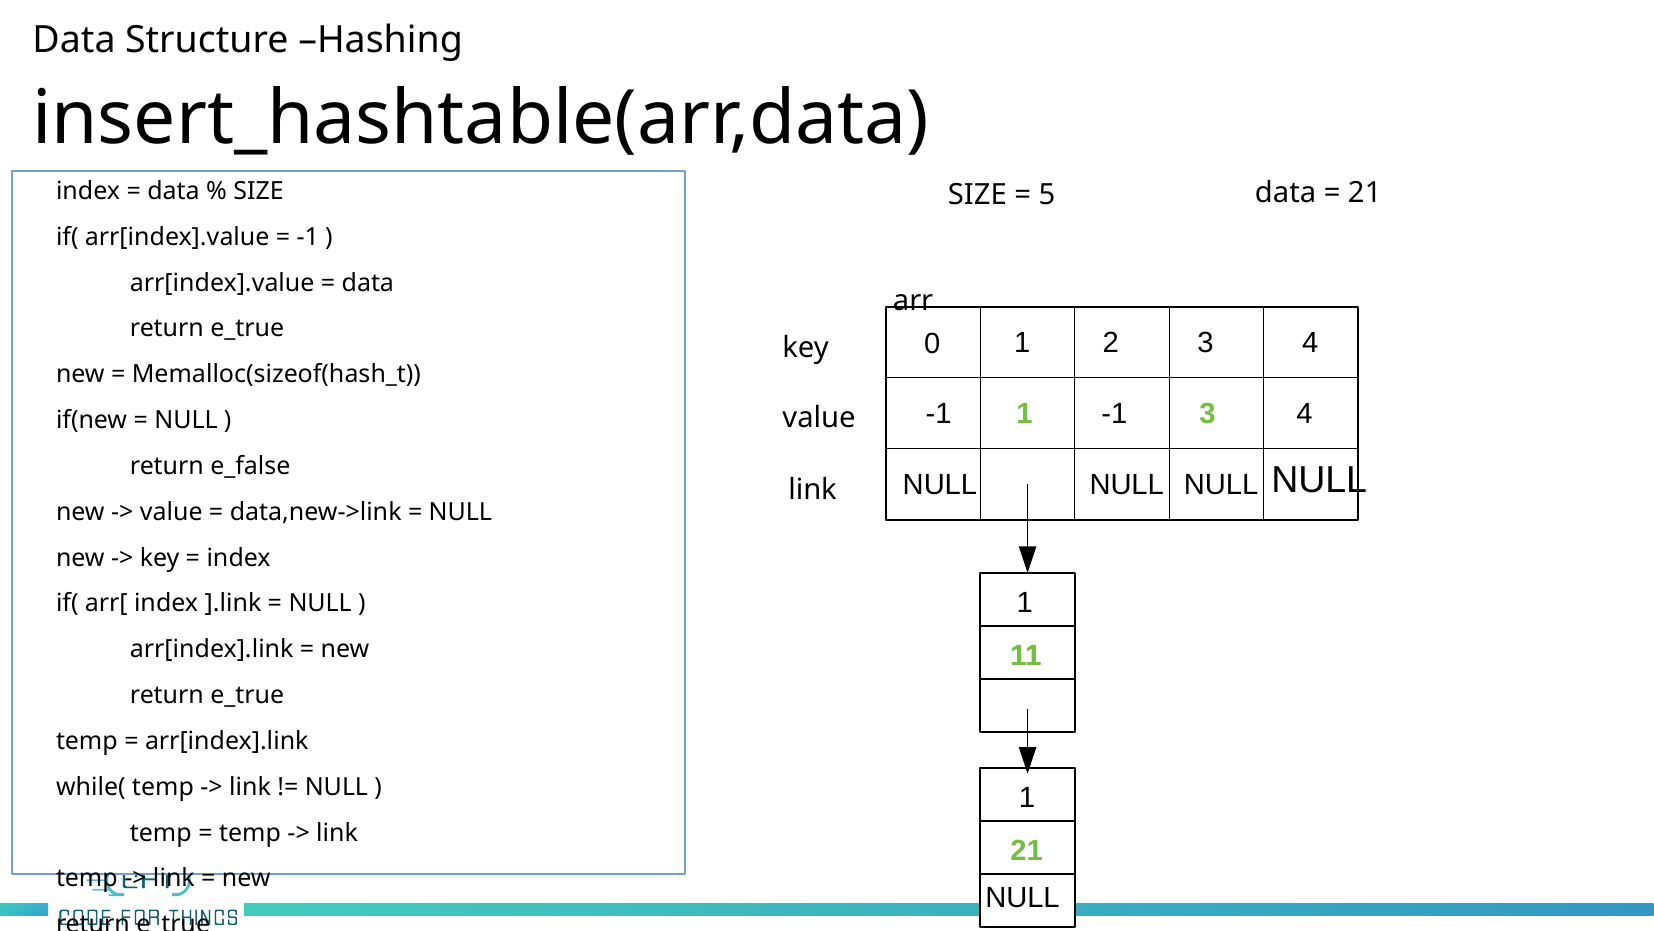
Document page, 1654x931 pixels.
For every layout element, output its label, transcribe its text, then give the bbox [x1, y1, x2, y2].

text_box [1170, 449, 1263, 460]
text_box 4 [1281, 389, 1338, 438]
text_box [1170, 378, 1263, 448]
text_box [1075, 378, 1169, 448]
text_box [1075, 307, 1169, 377]
text_box 3 [1184, 389, 1241, 438]
text_box NULL [1256, 451, 1382, 508]
text_box 1 [999, 318, 1046, 367]
text_box [980, 572, 1075, 733]
text_box 11 [995, 631, 1075, 680]
picture [209, 921, 237, 925]
text_box [980, 922, 1075, 928]
text_box 1 [1003, 773, 1050, 821]
text_box NULL [1169, 460, 1256, 508]
text_box 2 [1087, 318, 1134, 367]
text_box 1 [1001, 389, 1058, 438]
text_box 4 [1287, 318, 1334, 367]
text_box NULL [970, 873, 1075, 922]
text_box [11, 171, 41, 875]
text_box [981, 378, 1074, 448]
text_box [1075, 508, 1169, 520]
picture [148, 921, 163, 925]
text_box NULL [914, 460, 993, 509]
text_box -1 [1086, 389, 1143, 438]
text_box -1 [914, 389, 967, 438]
picture [127, 921, 138, 925]
text_box [914, 449, 980, 460]
text_box [914, 322, 980, 377]
text_box 3 [1182, 318, 1229, 367]
text_box [914, 509, 980, 520]
text_box index = data % SIZE if( arr[index].value = -1 ) arr[index].value = data return e_true new = Memalloc(sizeof(hash_t)) if(new = NULL ) return e_false new -> value = data,new->link = NULL new -> key = index if( arr[ index ].link = NULL ) arr[index].link = new return e_true temp = arr[index].link while( temp -> link != NULL ) temp = temp -> link temp -> link = new return e_true [41, 165, 914, 921]
text_box SIZE = 5 [933, 165, 1111, 215]
text_box data = 21 [1240, 163, 1418, 213]
text_box [980, 767, 1075, 873]
text_box [1264, 508, 1359, 520]
text_box 0 [914, 319, 956, 368]
text_box arr [914, 272, 1056, 322]
text_box 1 [1001, 578, 1048, 626]
text_box [1170, 508, 1263, 520]
text_box [1264, 307, 1359, 377]
title Data Structure –Hashing insert_hashtable(arr,data) [32, 12, 1184, 166]
text_box [914, 378, 980, 448]
text_box NULL [1074, 460, 1169, 508]
text_box [1170, 307, 1263, 377]
text_box [1264, 378, 1359, 448]
text_box [981, 307, 1074, 377]
text_box [981, 449, 1074, 520]
text_box 21 [995, 826, 1075, 873]
text_box [1075, 449, 1169, 460]
